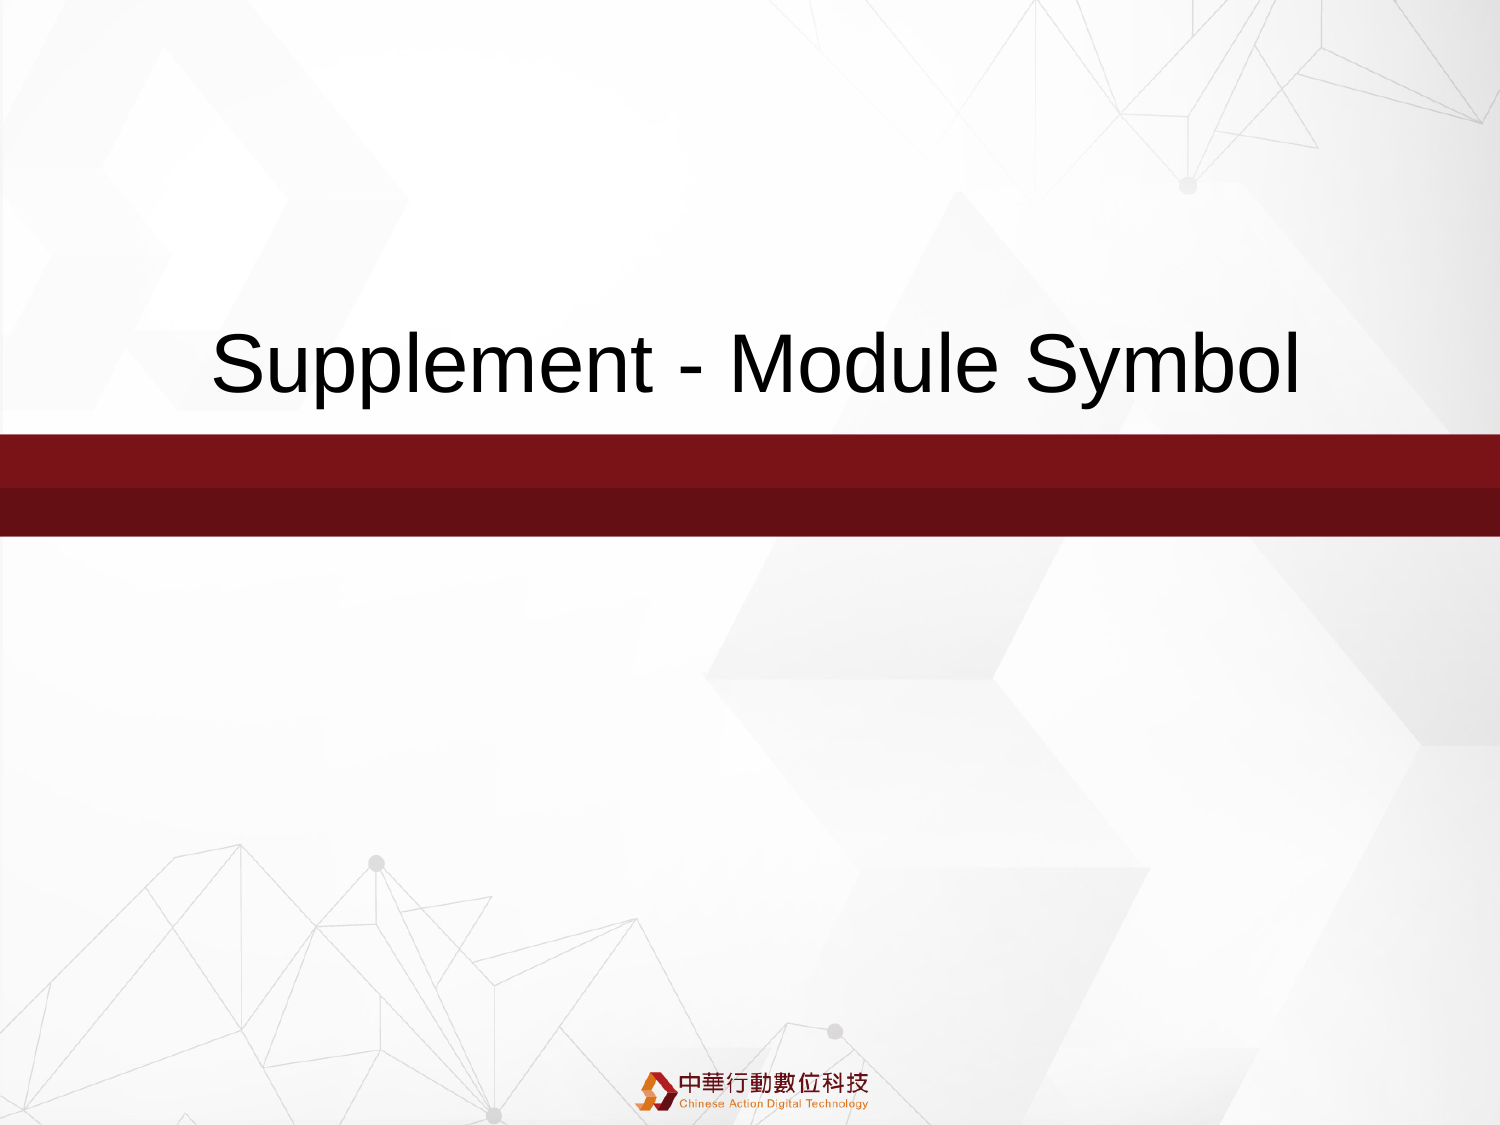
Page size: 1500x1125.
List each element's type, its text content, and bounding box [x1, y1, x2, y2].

title Supplement - Module Symbol [115, 302, 1367, 493]
picture [0, 0, 1500, 1125]
